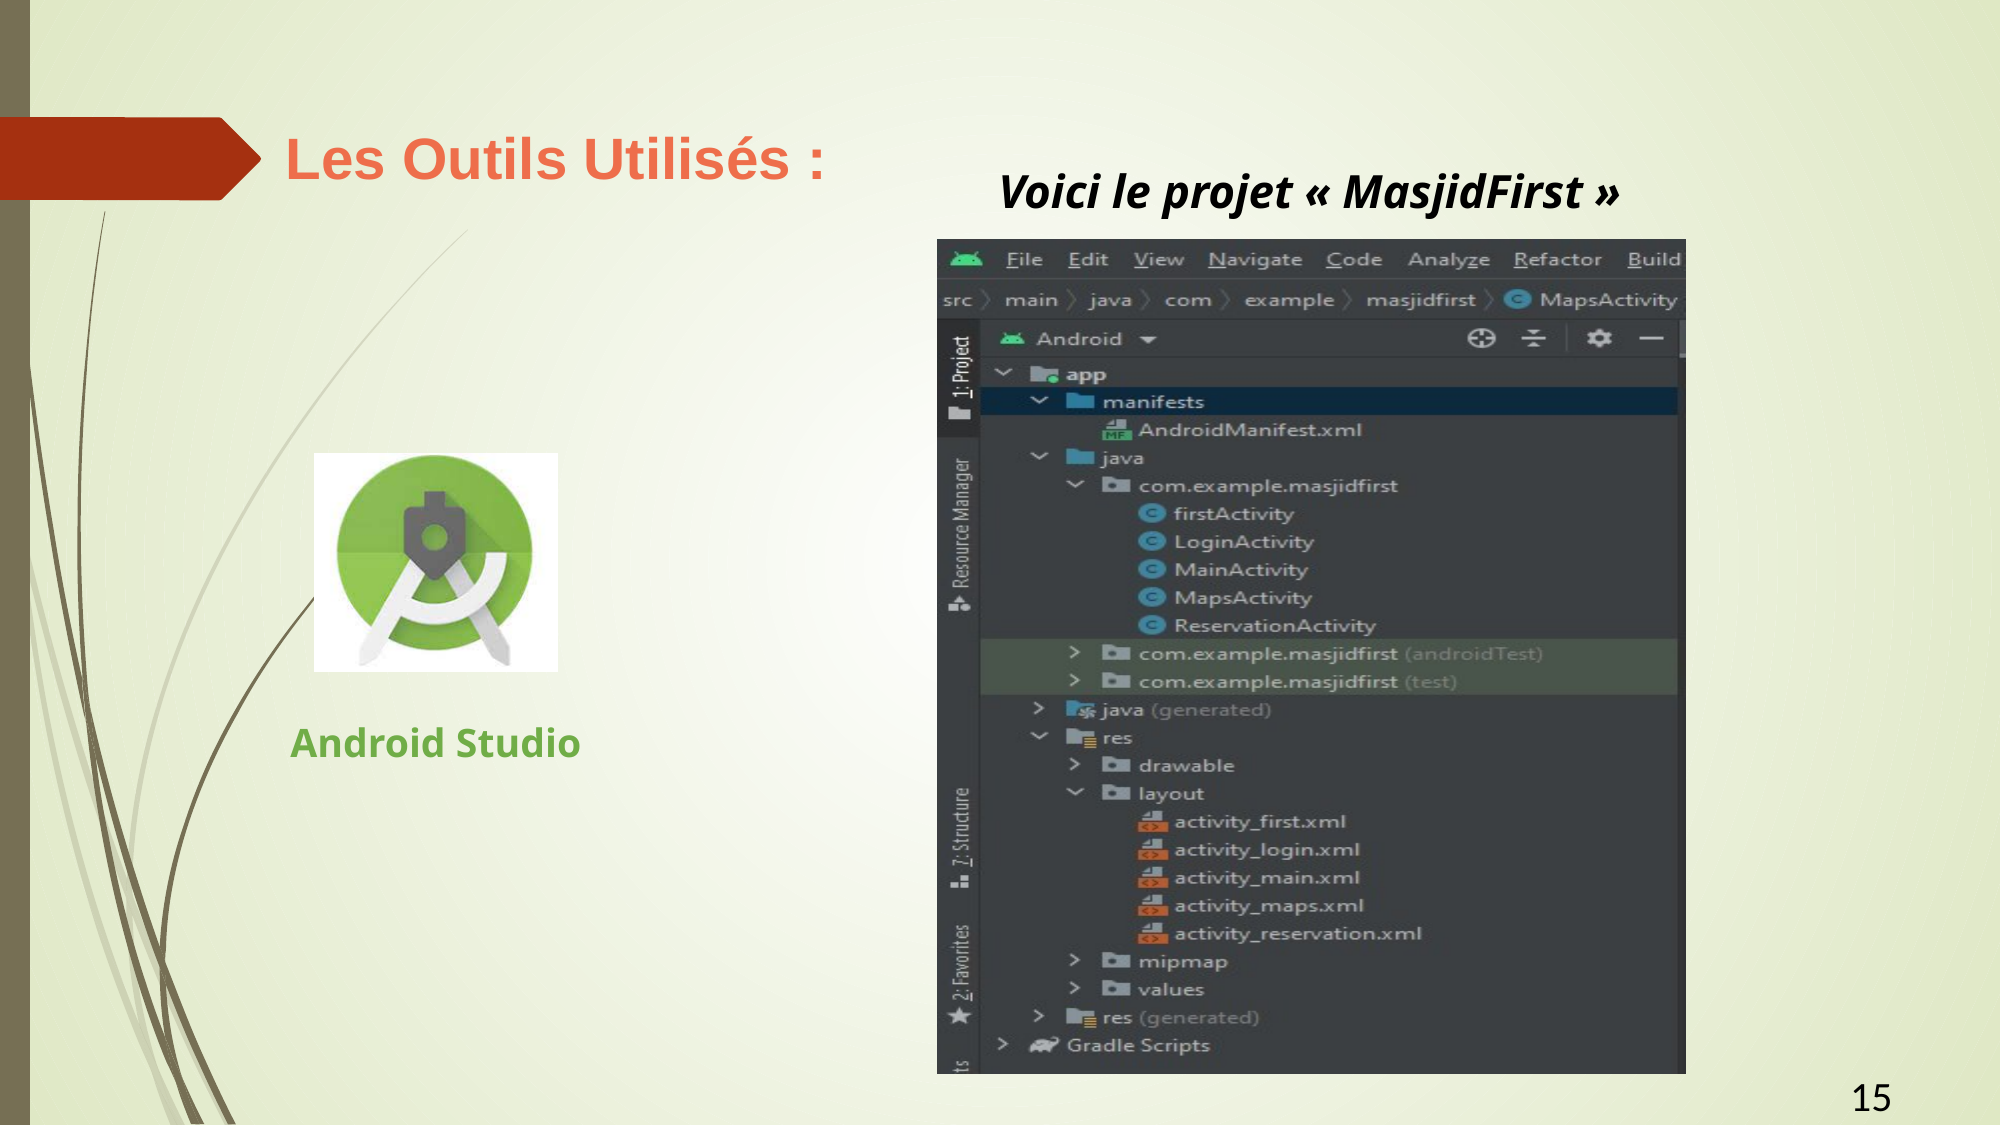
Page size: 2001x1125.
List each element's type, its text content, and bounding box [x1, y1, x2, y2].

text_box 15 [1835, 1062, 1978, 1125]
picture [937, 239, 1686, 1074]
text_box Voici le projet « MasjidFirst » [983, 151, 1640, 235]
title Android Studio [182, 707, 690, 777]
text_box Les Outils Utilisés : [267, 117, 1434, 187]
picture [314, 453, 558, 672]
